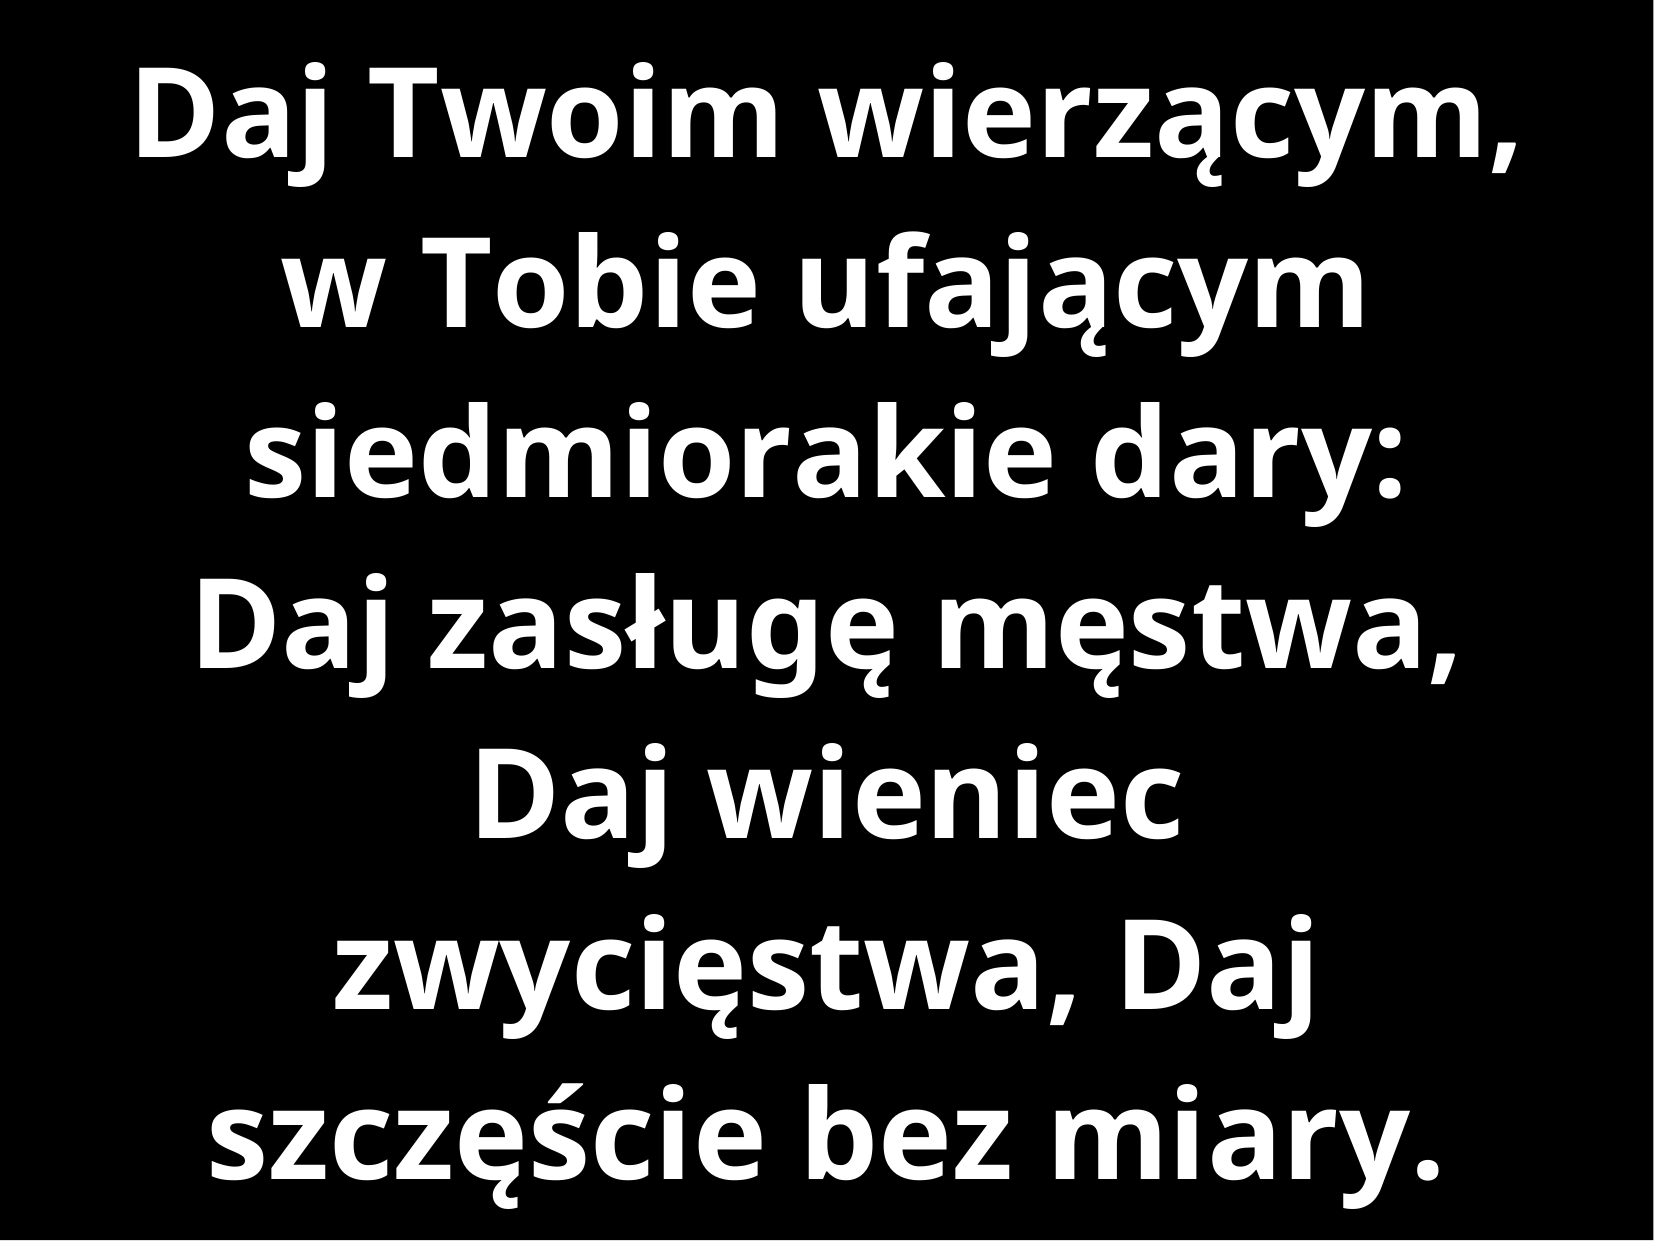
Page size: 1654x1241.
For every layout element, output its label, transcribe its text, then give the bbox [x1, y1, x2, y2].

title Daj Twoim wierzącym, w Tobie ufającym siedmiorakie dary: Daj zasługę męstwa, Daj wieniec zwycięstwa, Daj szczęście bez miary. [0, 0, 1654, 1241]
